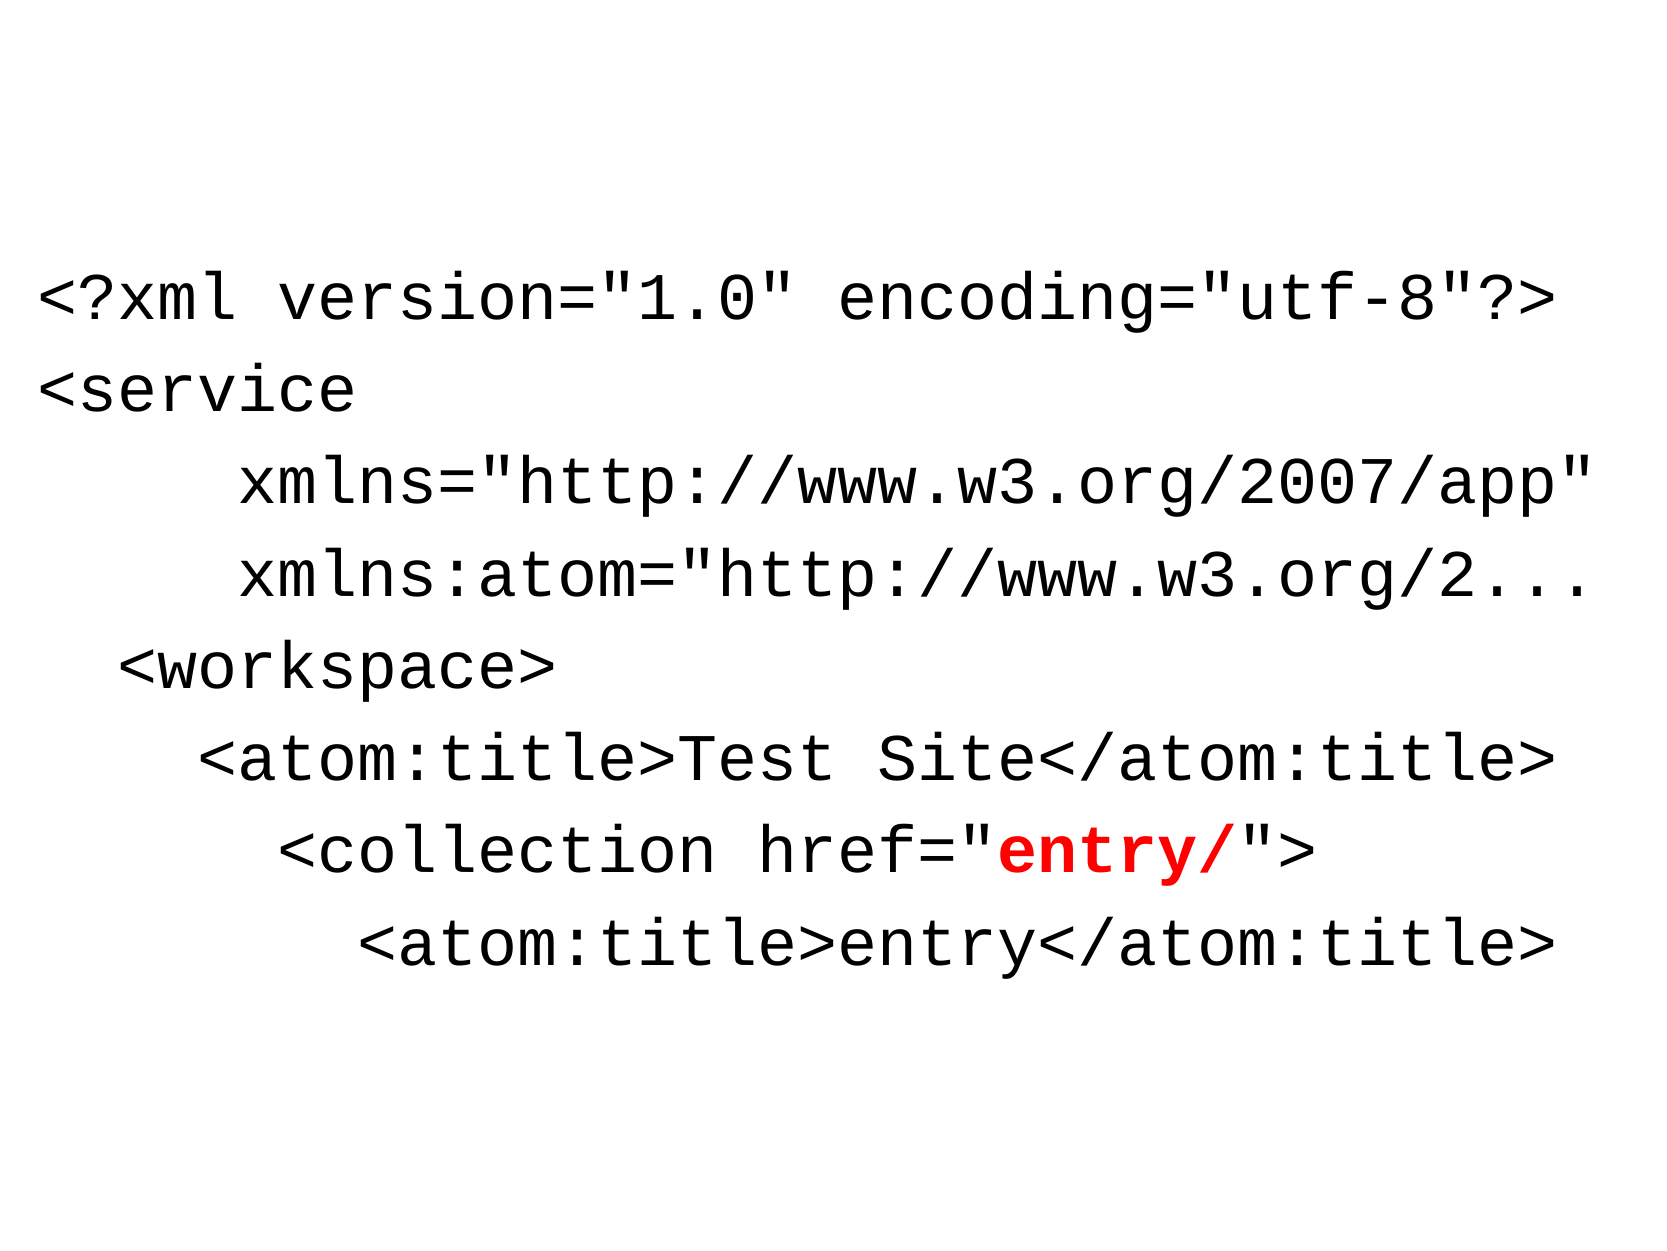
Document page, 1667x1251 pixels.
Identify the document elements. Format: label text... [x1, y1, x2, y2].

subtitle <?xml version="1.0" encoding="utf-8"?> <service xmlns="http://www.w3.org/2007/app" xmlns:atom="http://www.w3.org/2... <workspace> <atom:title>Test Site</atom:title> <collection href="entry/"> <atom:title>entry</atom:title> [37, 256, 1651, 993]
